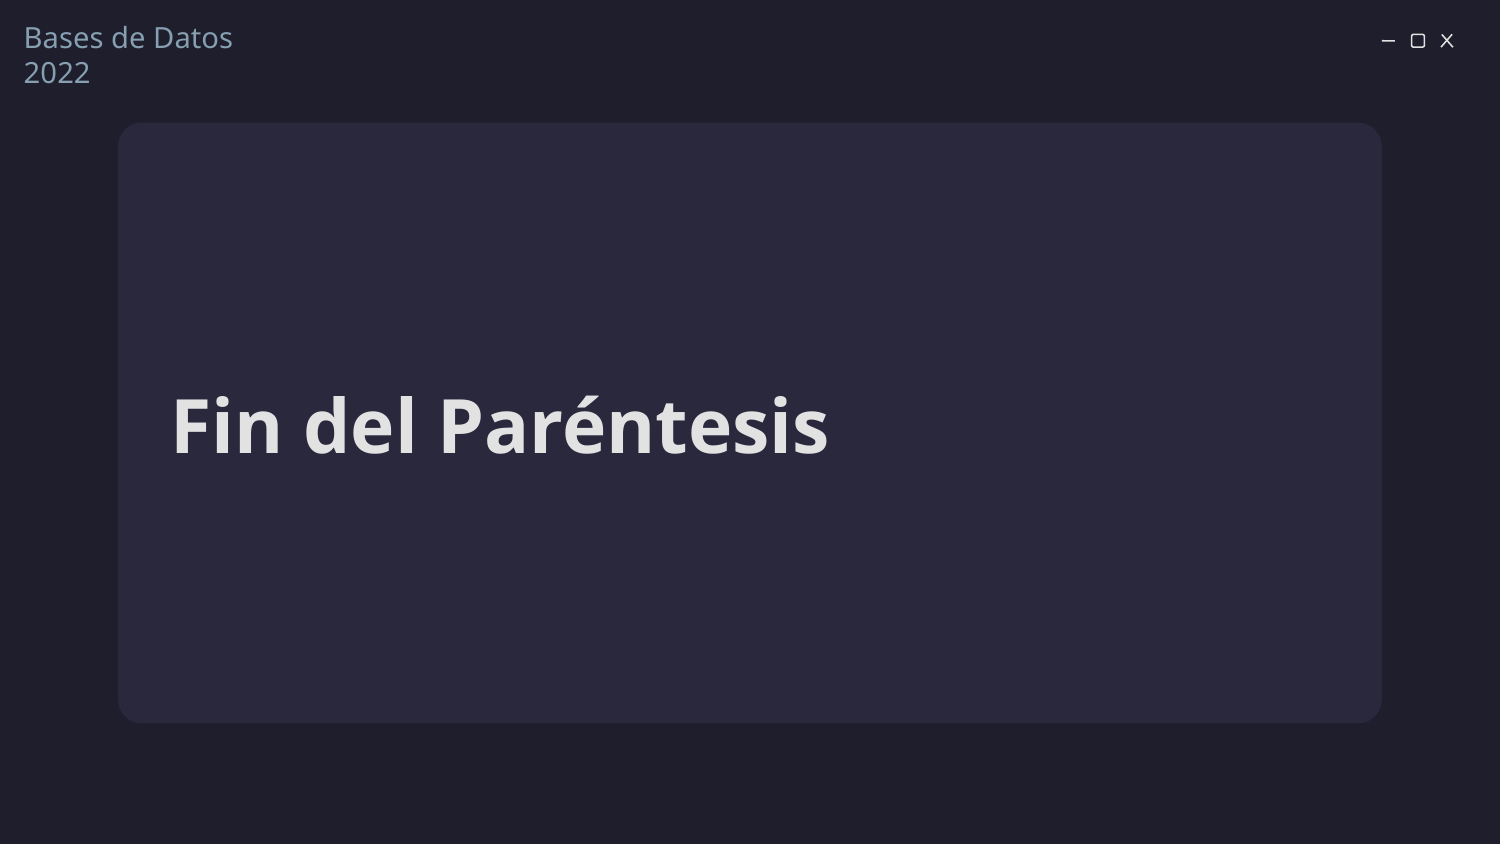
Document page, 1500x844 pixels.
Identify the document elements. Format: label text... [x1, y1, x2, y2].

title Fin del Paréntesis [155, 199, 1121, 647]
